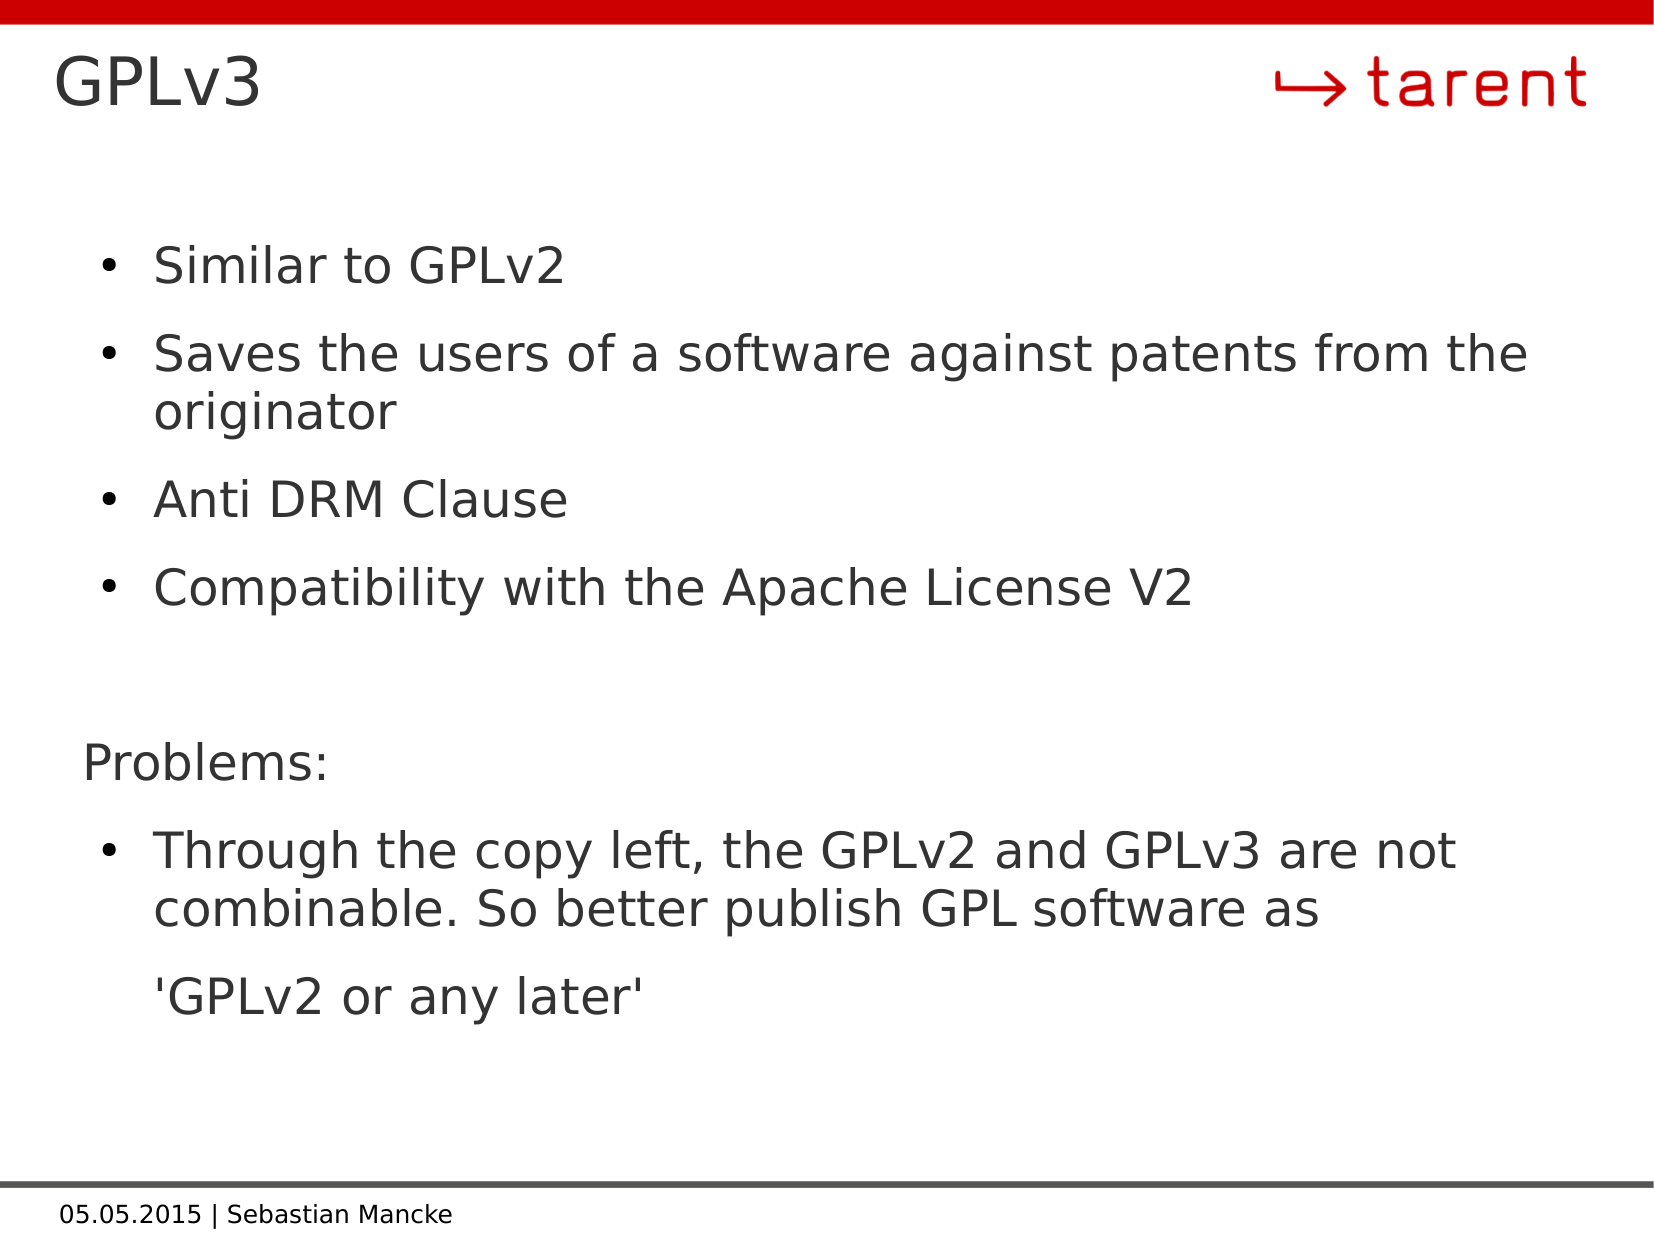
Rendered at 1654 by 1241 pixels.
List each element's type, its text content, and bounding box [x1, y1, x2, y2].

title GPLv3 [53, 40, 1542, 125]
list Similar to GPLv2 Saves the users of a software against patents from the originator Anti DRM Clause Compatibility with the Apache License V2 Problems: Through the copy left, the GPLv2 and GPLv3 are not combinable. So better publish GPL software as 'GPLv2 or any later' [82, 237, 1571, 1041]
picture [0, 1181, 1654, 1188]
picture [0, 0, 1654, 26]
picture [1542, 51, 1612, 120]
